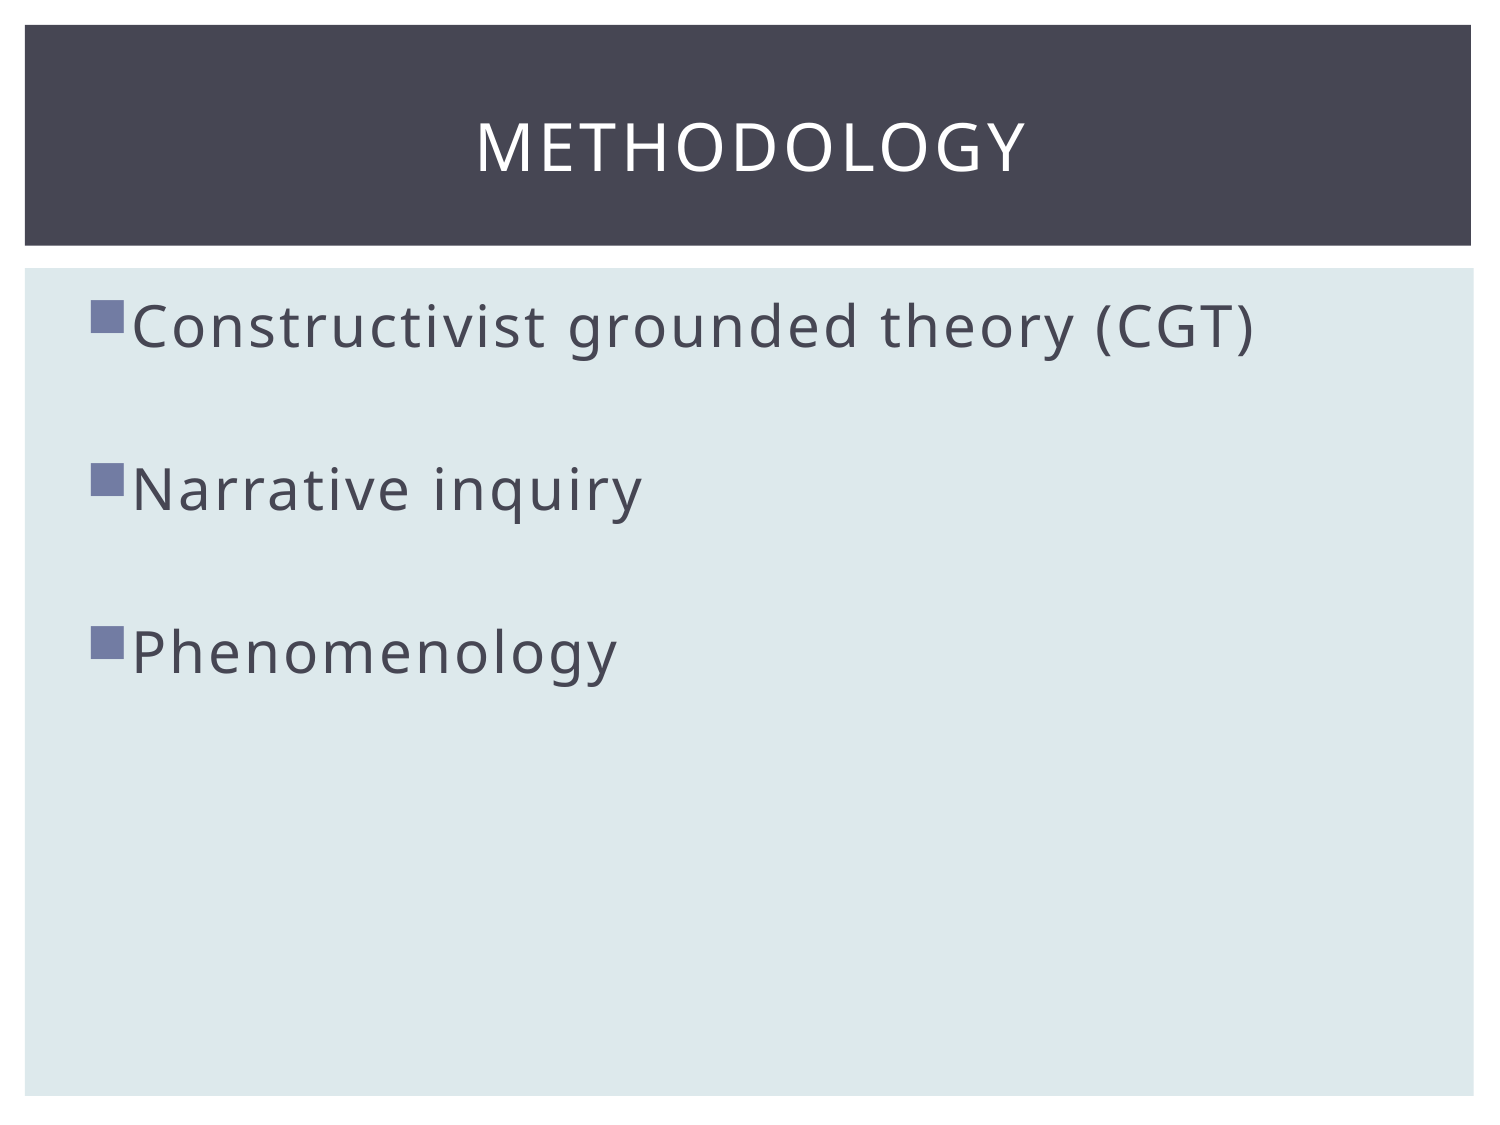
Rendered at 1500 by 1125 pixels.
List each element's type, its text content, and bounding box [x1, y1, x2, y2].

list Constructivist grounded theory (CGT) Narrative inquiry Phenomenology [62, 281, 1442, 1005]
title methodology [62, 58, 1438, 232]
